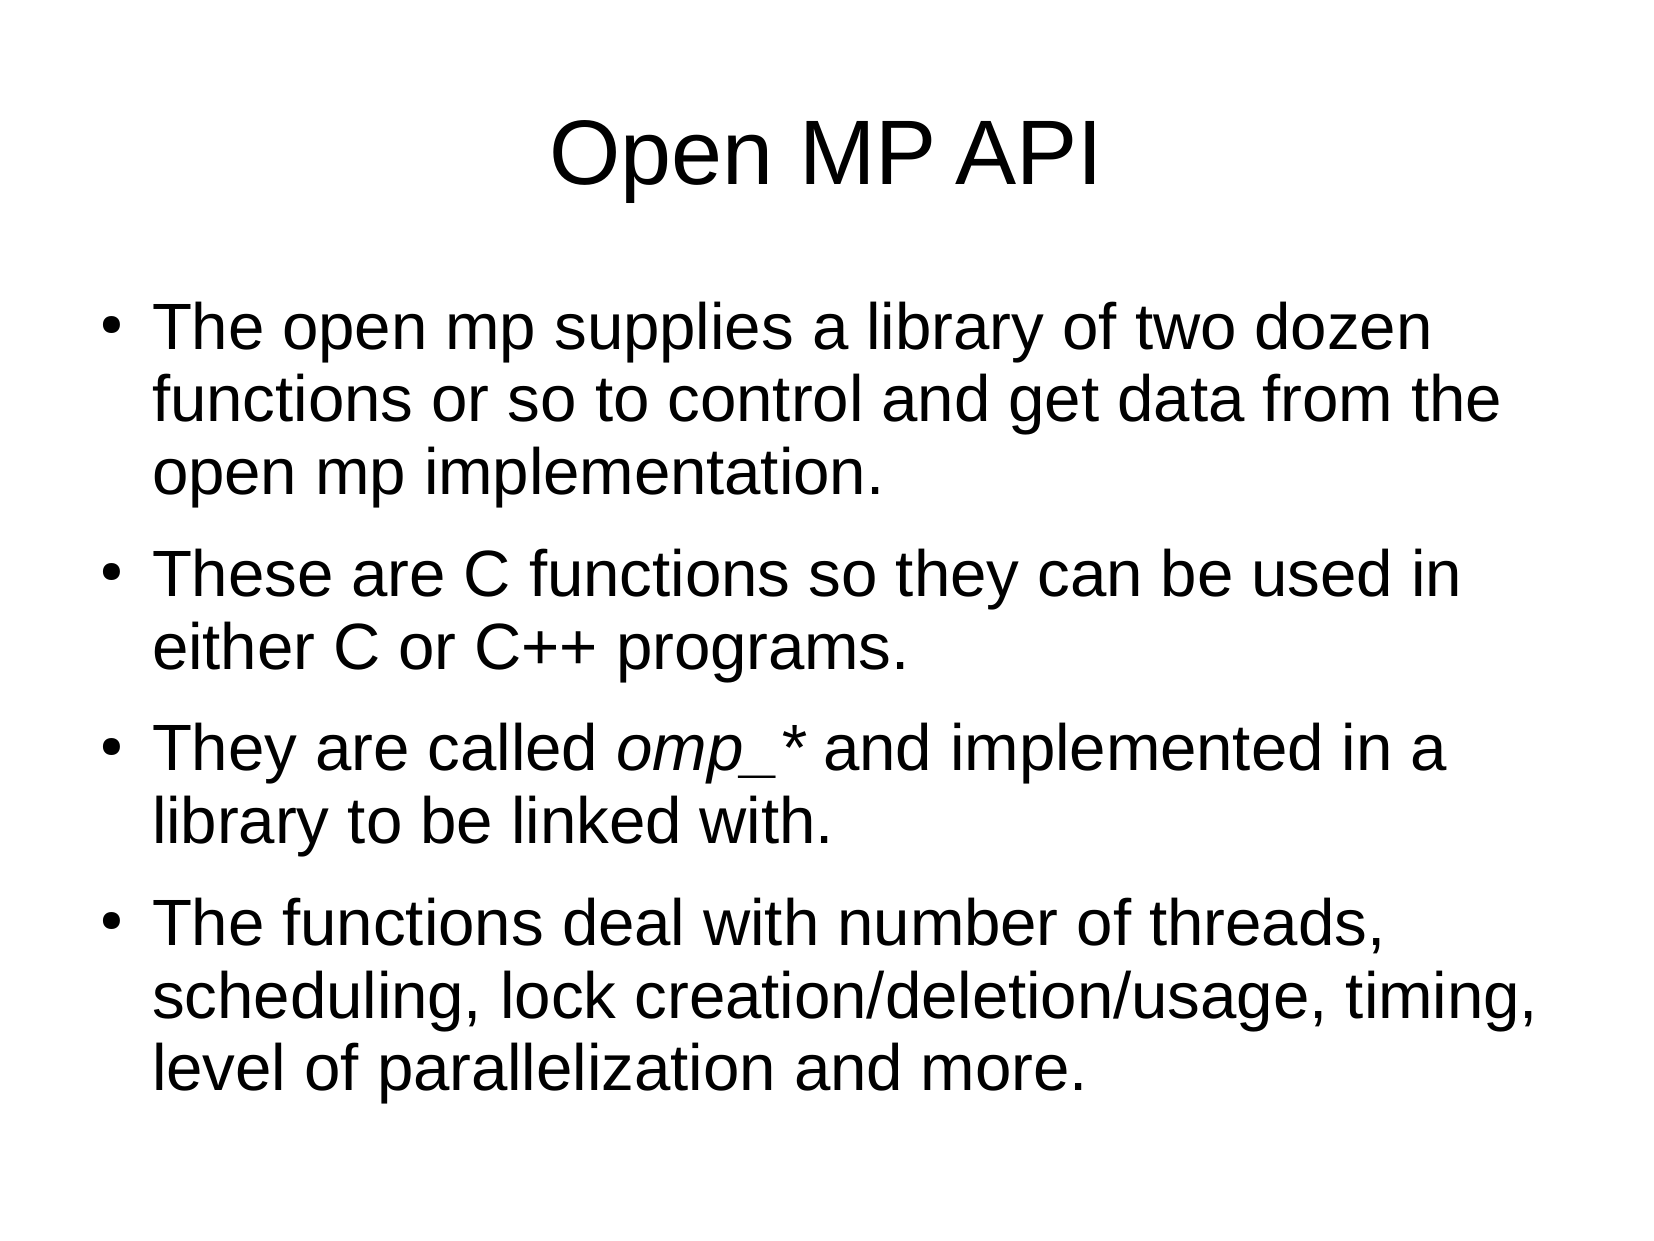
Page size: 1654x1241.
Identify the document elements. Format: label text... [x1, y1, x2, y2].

list The open mp supplies a library of two dozen functions or so to control and get data from the open mp implementation. These are C functions so they can be used in either C or C++ programs. They are called omp_* and implemented in a library to be linked with. The functions deal with number of threads, scheduling, lock creation/deletion/usage, timing, level of parallelization and more. [82, 290, 1571, 1109]
title Open MP API [82, 49, 1571, 257]
